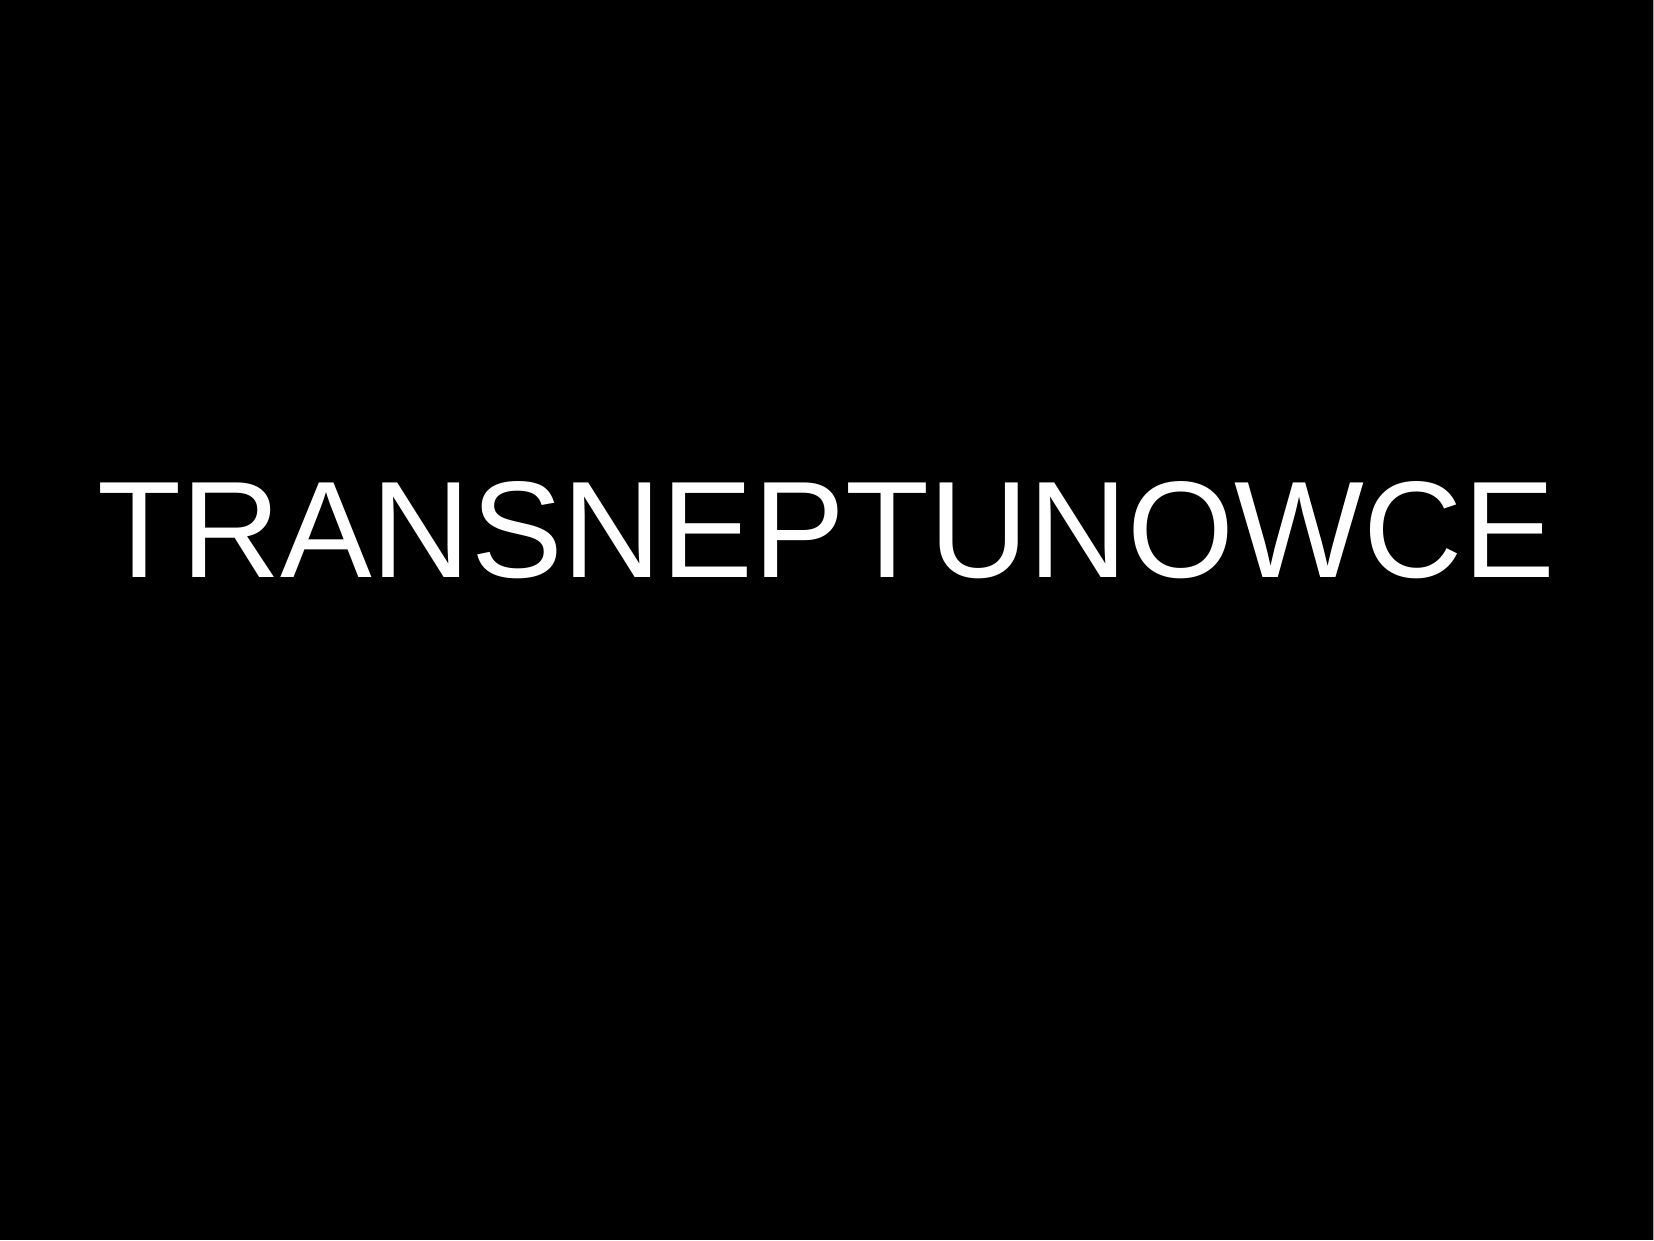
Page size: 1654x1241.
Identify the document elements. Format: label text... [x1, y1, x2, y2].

subtitle TRANSNEPTUNOWCE [82, 49, 1571, 1010]
